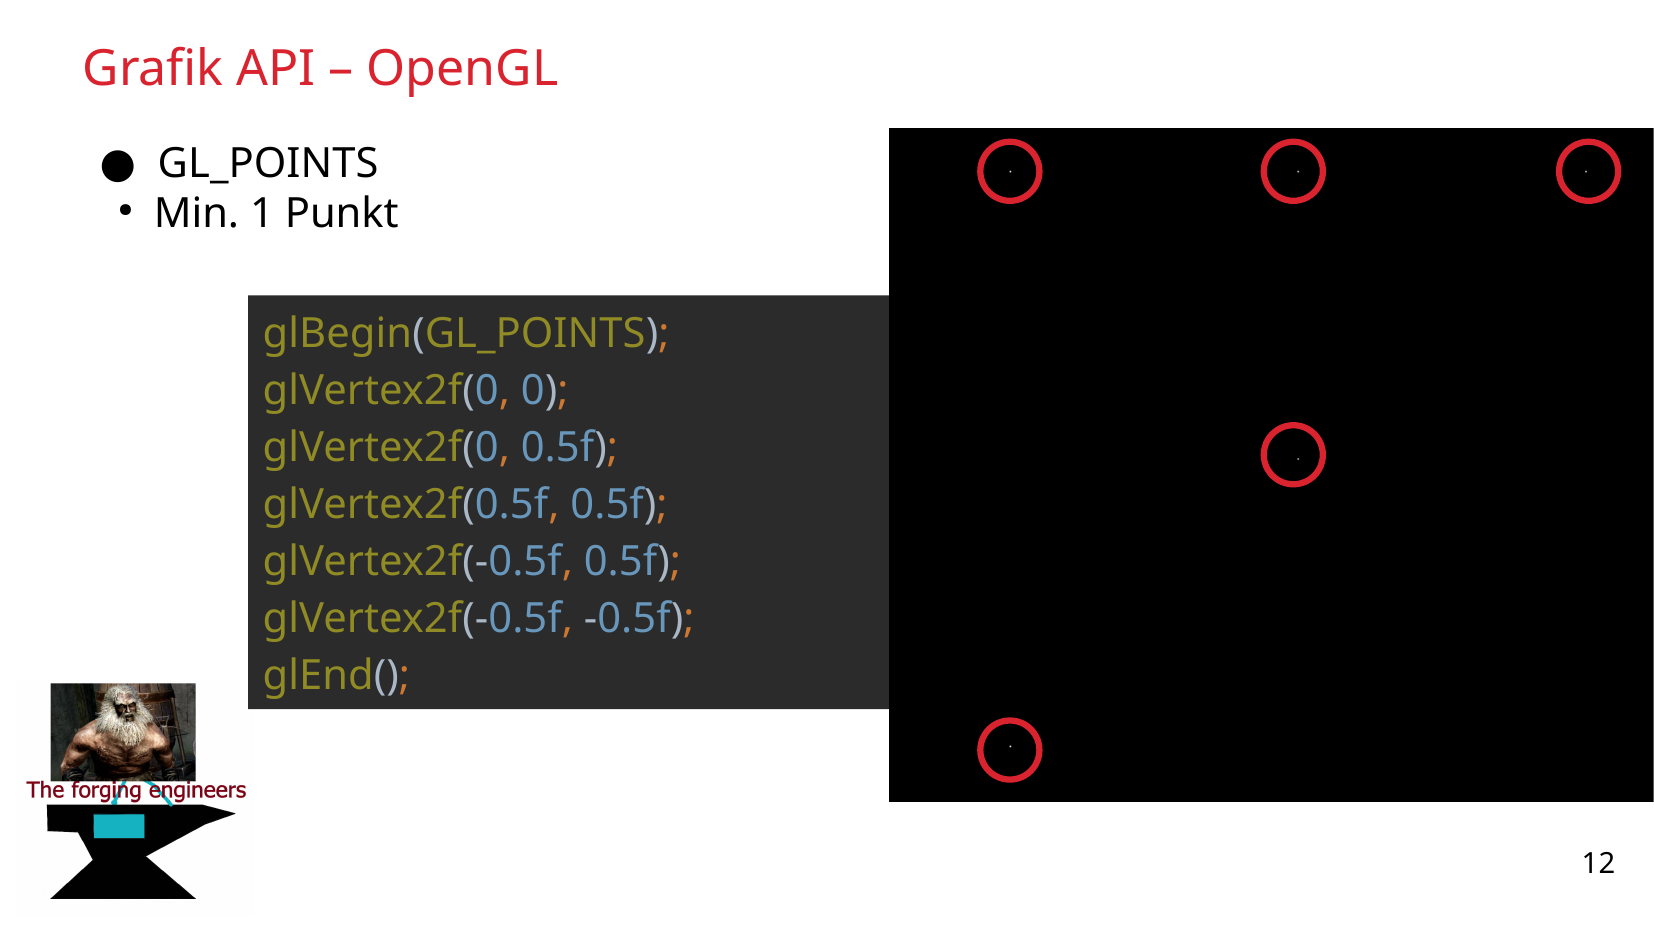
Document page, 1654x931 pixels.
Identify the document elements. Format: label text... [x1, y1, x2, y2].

picture [17, 679, 254, 916]
picture [889, 128, 1654, 803]
title Grafik API – OpenGL [82, 37, 1571, 95]
text_box GL_POINTS Min. 1 Punkt [82, 135, 851, 284]
text_box glBegin(GL_POINTS); glVertex2f(0, 0); glVertex2f(0, 0.5f); glVertex2f(0.5f, 0.5f); glVertex2f(-0.5f, 0.5f); glVertex2f(-0.5f, -0.5f); glEnd(); [248, 295, 889, 641]
